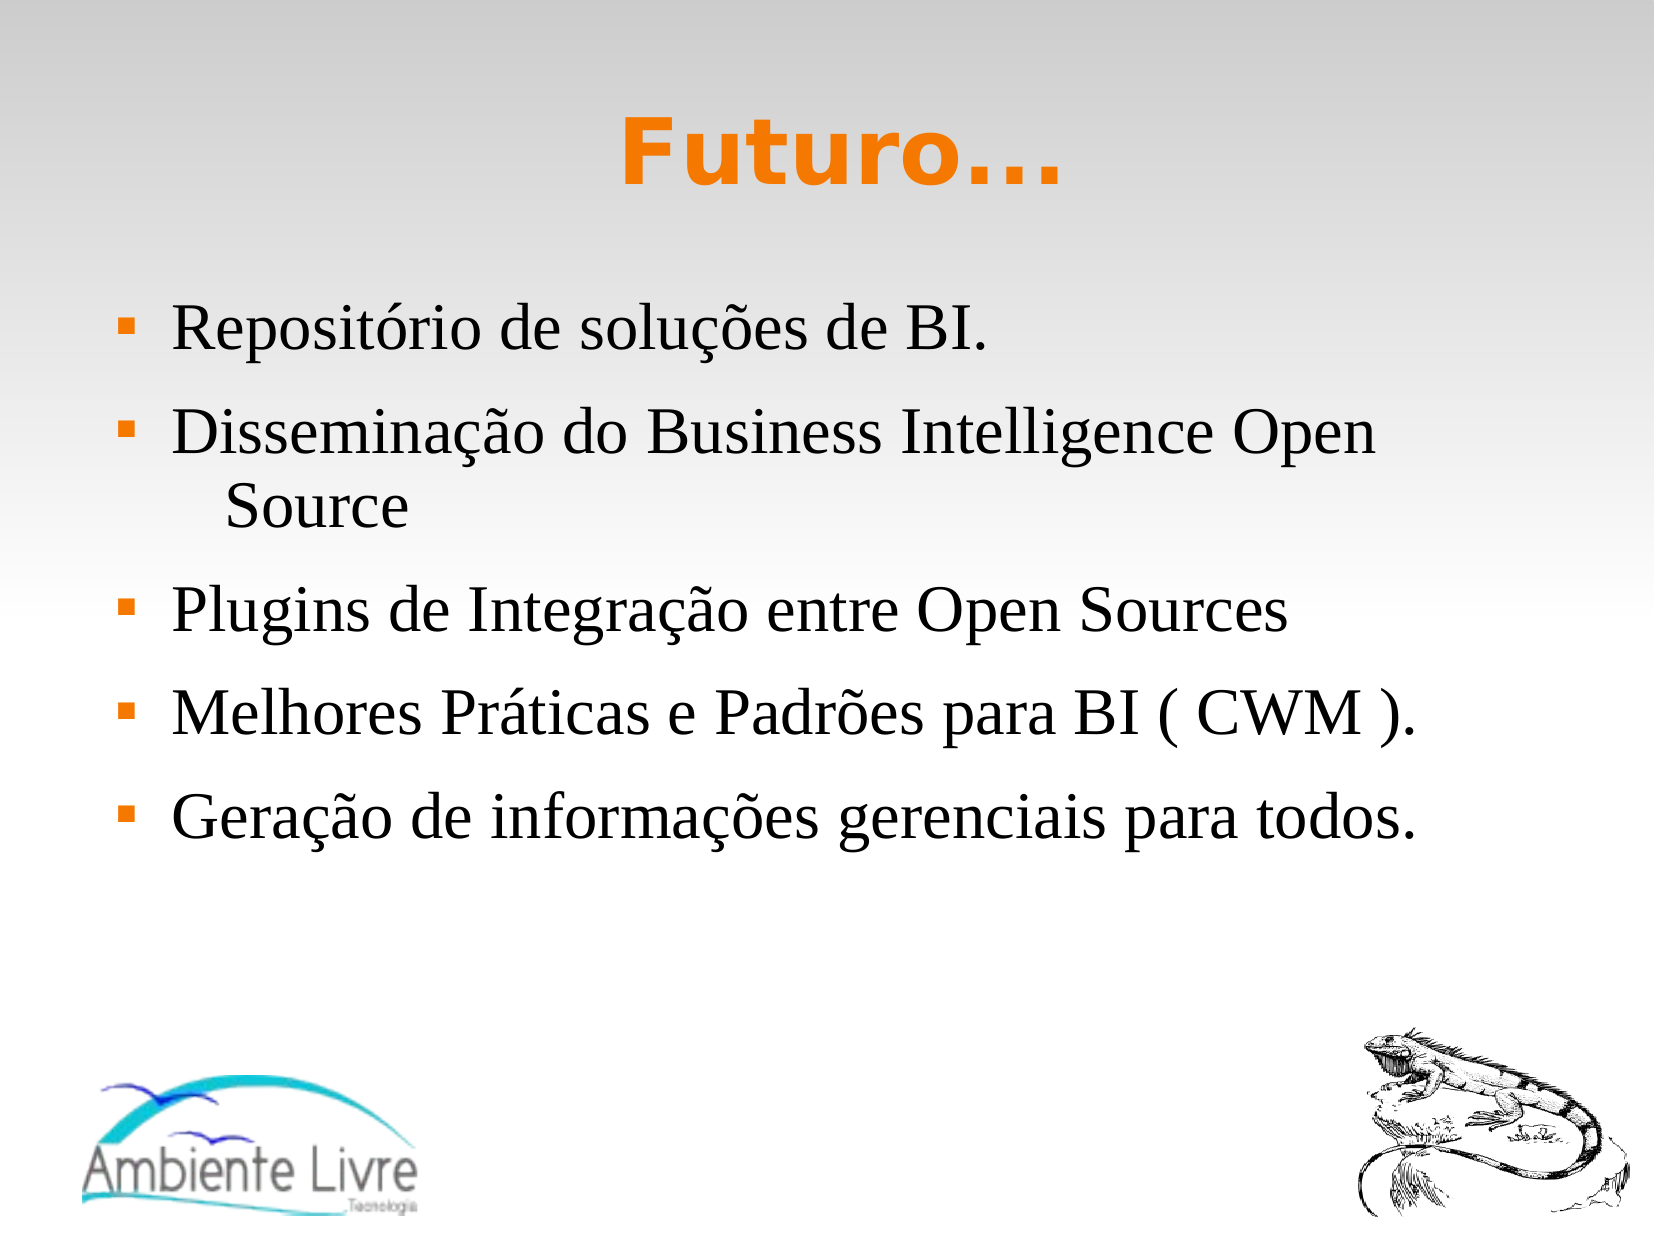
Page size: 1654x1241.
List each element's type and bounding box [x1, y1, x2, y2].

picture [1358, 1027, 1630, 1217]
picture [82, 1075, 426, 1216]
